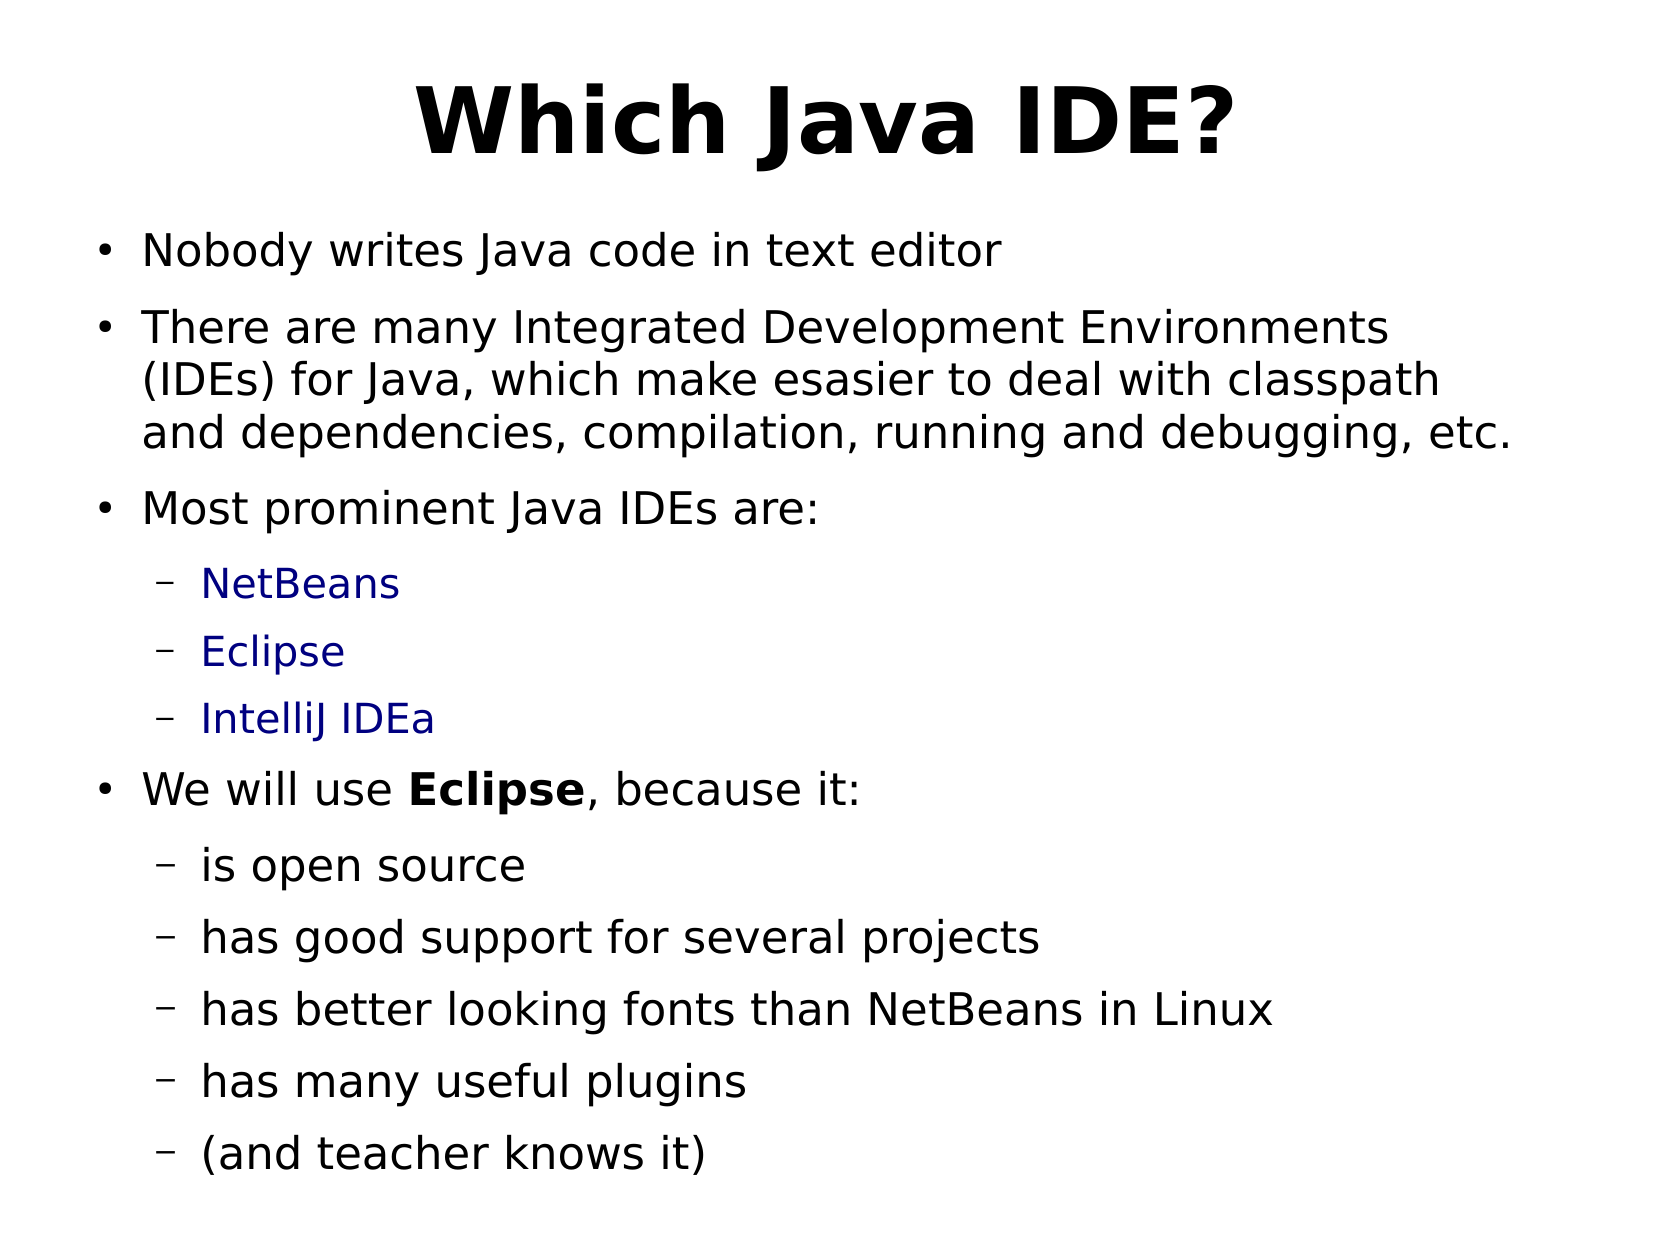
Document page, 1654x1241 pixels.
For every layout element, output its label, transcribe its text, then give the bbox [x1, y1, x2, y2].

title Which Java IDE? [82, 49, 1571, 196]
list Nobody writes Java code in text editor There are many Integrated Development Environments (IDEs) for Java, which make esasier to deal with classpath and dependencies, compilation, running and debugging, etc. Most prominent Java IDEs are: NetBeans Eclipse IntelliJ IDEa We will use Eclipse, because it: is open source has good support for several projects has better looking fonts than NetBeans in Linux has many useful plugins (and teacher knows it) [82, 225, 1538, 1186]
